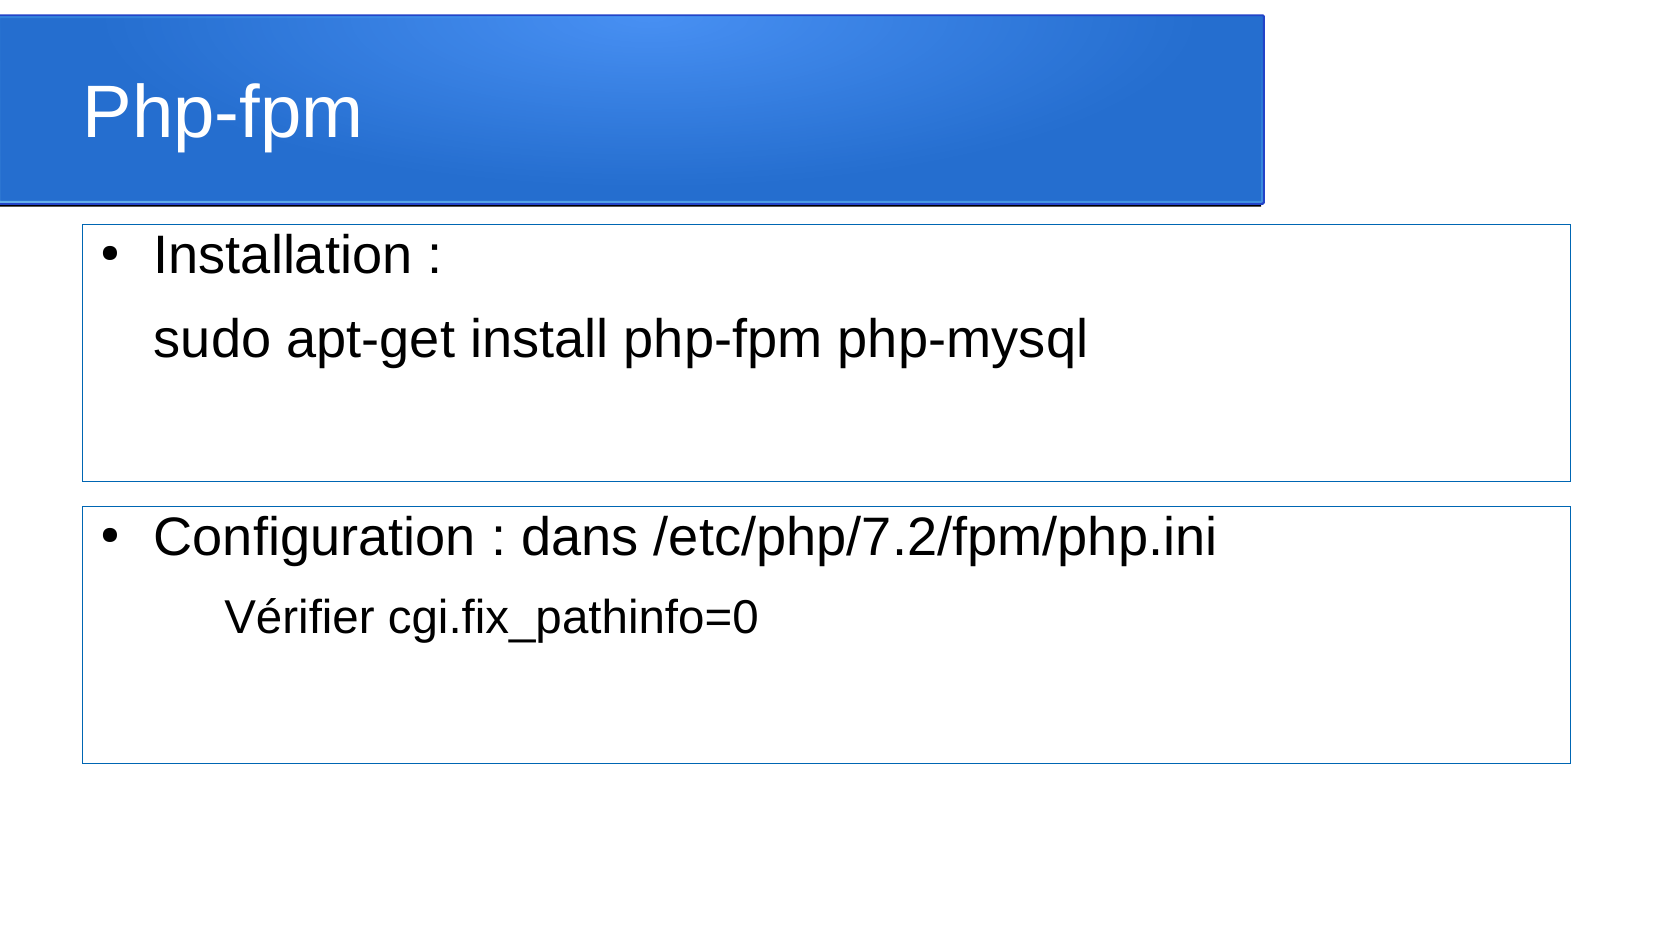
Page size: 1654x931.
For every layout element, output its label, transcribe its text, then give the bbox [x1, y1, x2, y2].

list Installation : sudo apt-get install php-fpm php-mysql [82, 224, 1571, 482]
title Php-fpm [82, 35, 1235, 189]
list Configuration : dans /etc/php/7.2/fpm/php.ini Vérifier cgi.fix_pathinfo=0 [82, 506, 1571, 764]
